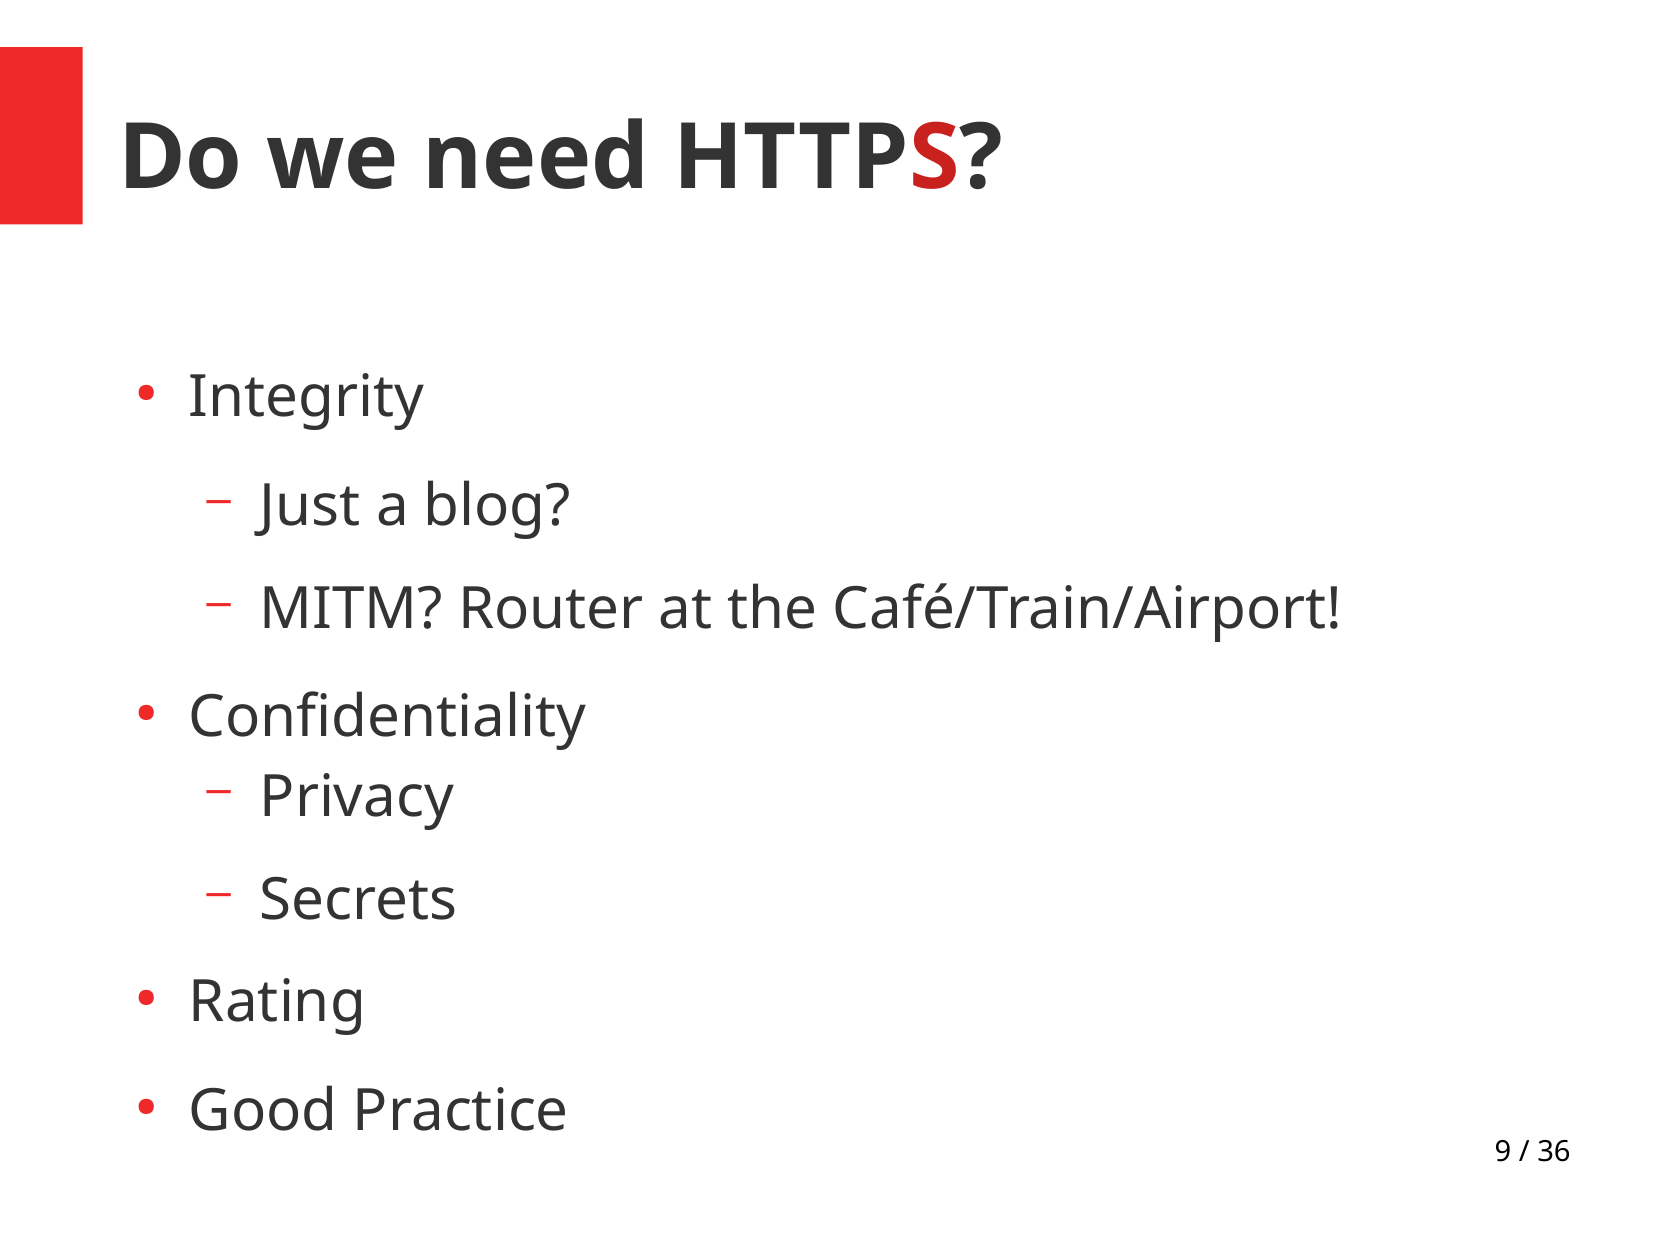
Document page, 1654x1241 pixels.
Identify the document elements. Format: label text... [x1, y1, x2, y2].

list Integrity Just a blog? MITM? Router at the Café/Train/Airport! Confidentiality Privacy Secrets Rating Good Practice [118, 354, 1536, 1074]
title Do we need HTTPS? [118, 49, 1571, 257]
